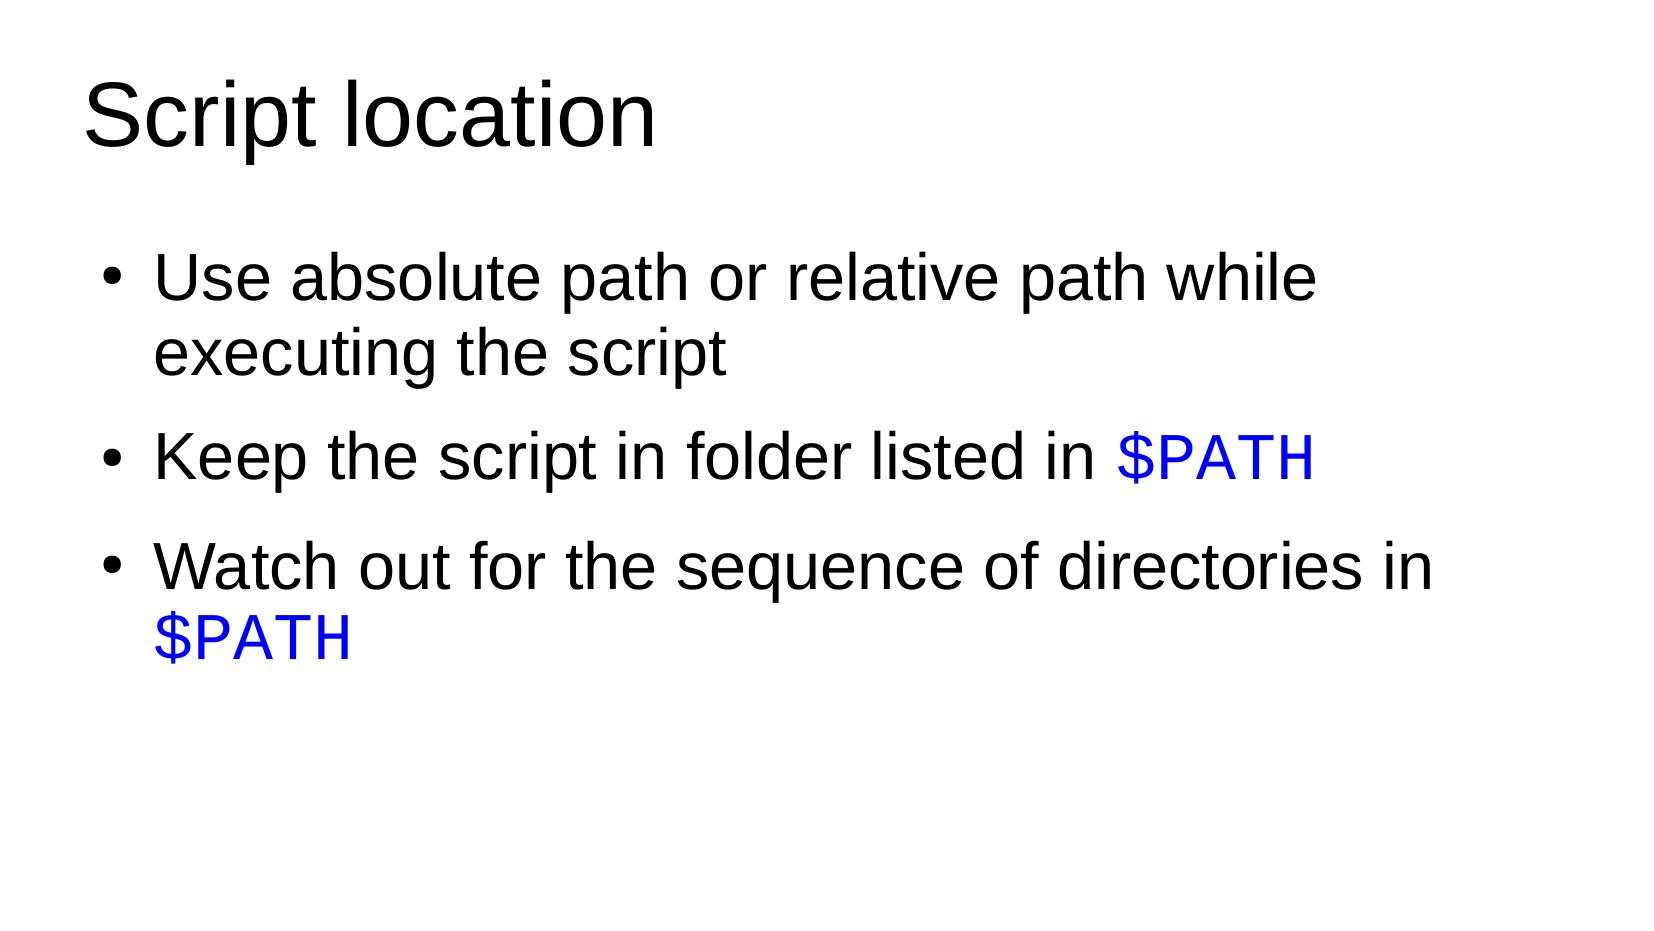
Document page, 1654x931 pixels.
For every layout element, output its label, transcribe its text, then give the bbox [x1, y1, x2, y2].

title Script location [82, 37, 1571, 193]
list Use absolute path or relative path while executing the script Keep the script in folder listed in $PATH Watch out for the sequence of directories in $PATH [82, 240, 1571, 780]
